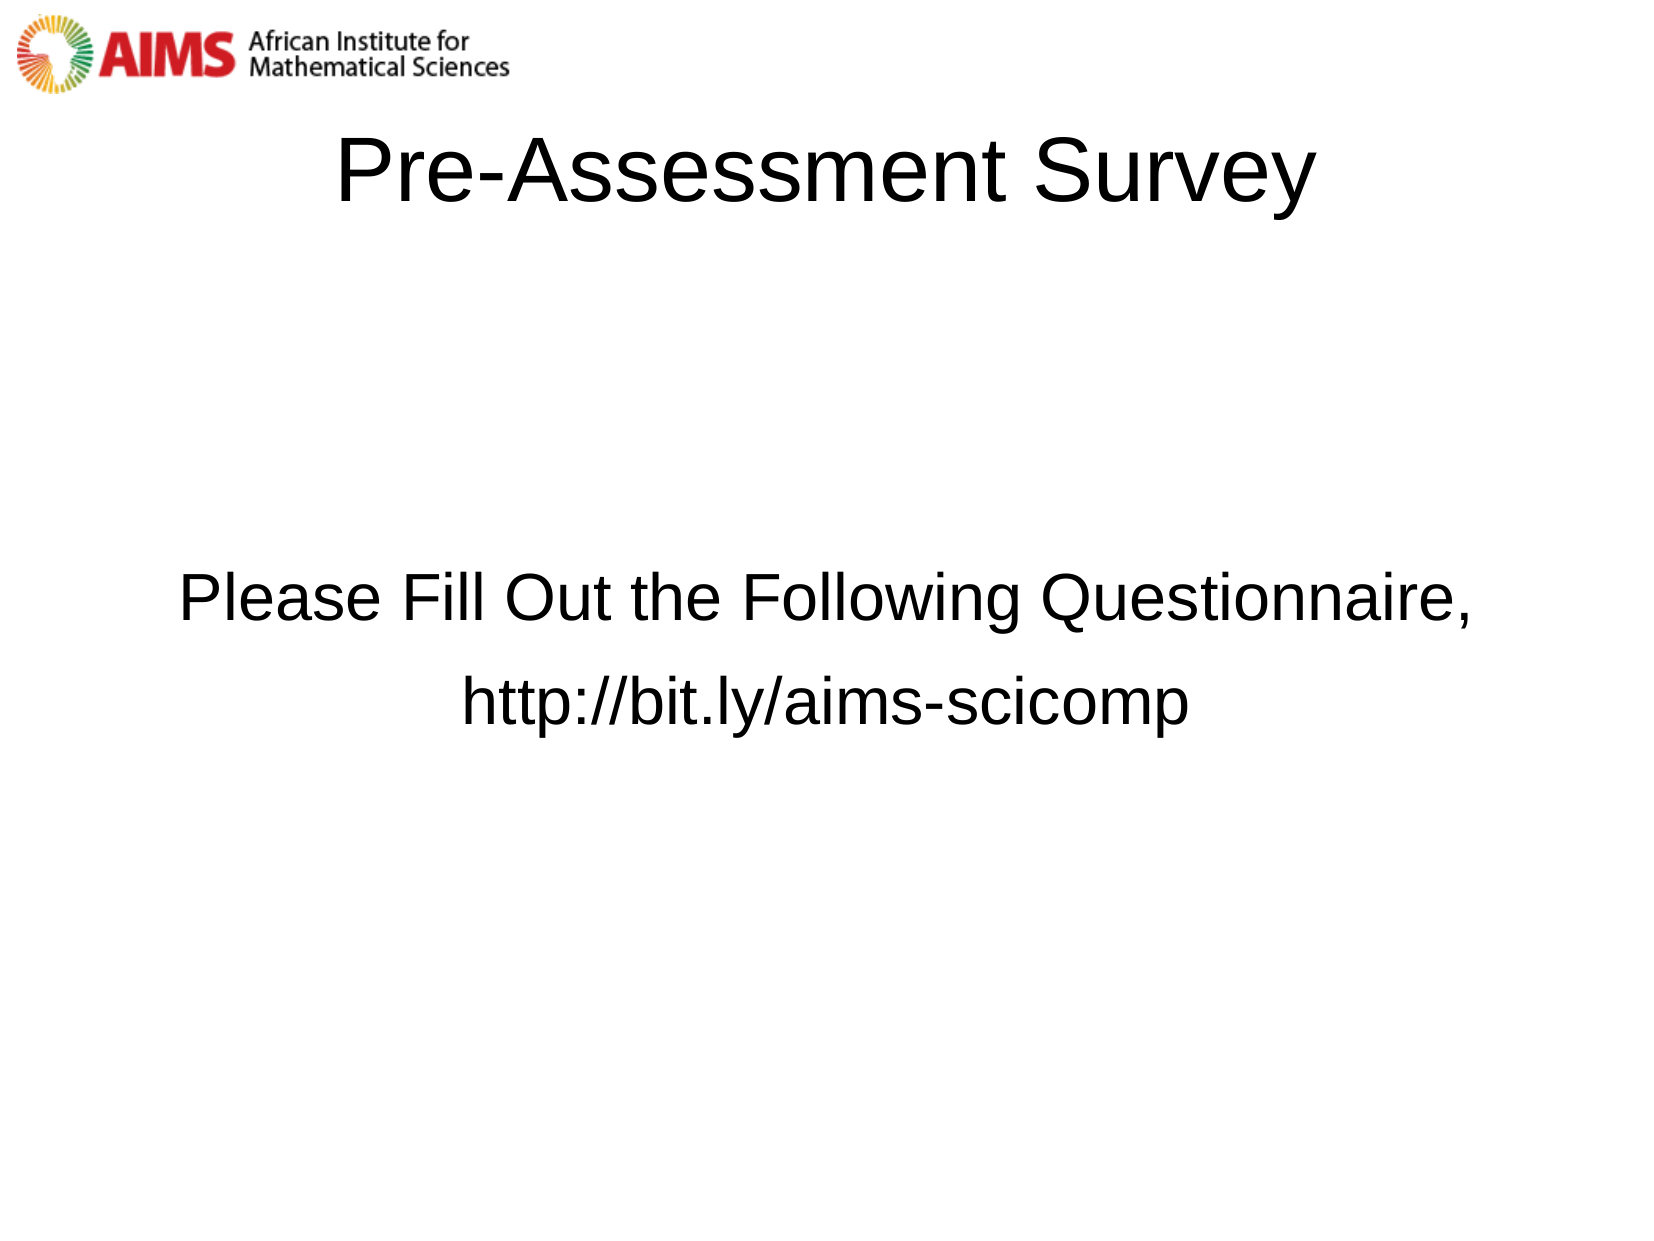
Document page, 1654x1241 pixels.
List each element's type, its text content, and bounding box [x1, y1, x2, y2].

picture [17, 14, 511, 94]
title Pre-Assessment Survey [82, 67, 1571, 275]
subtitle Please Fill Out the Following Questionnaire, http://bit.ly/aims-scicomp [82, 290, 1571, 1010]
